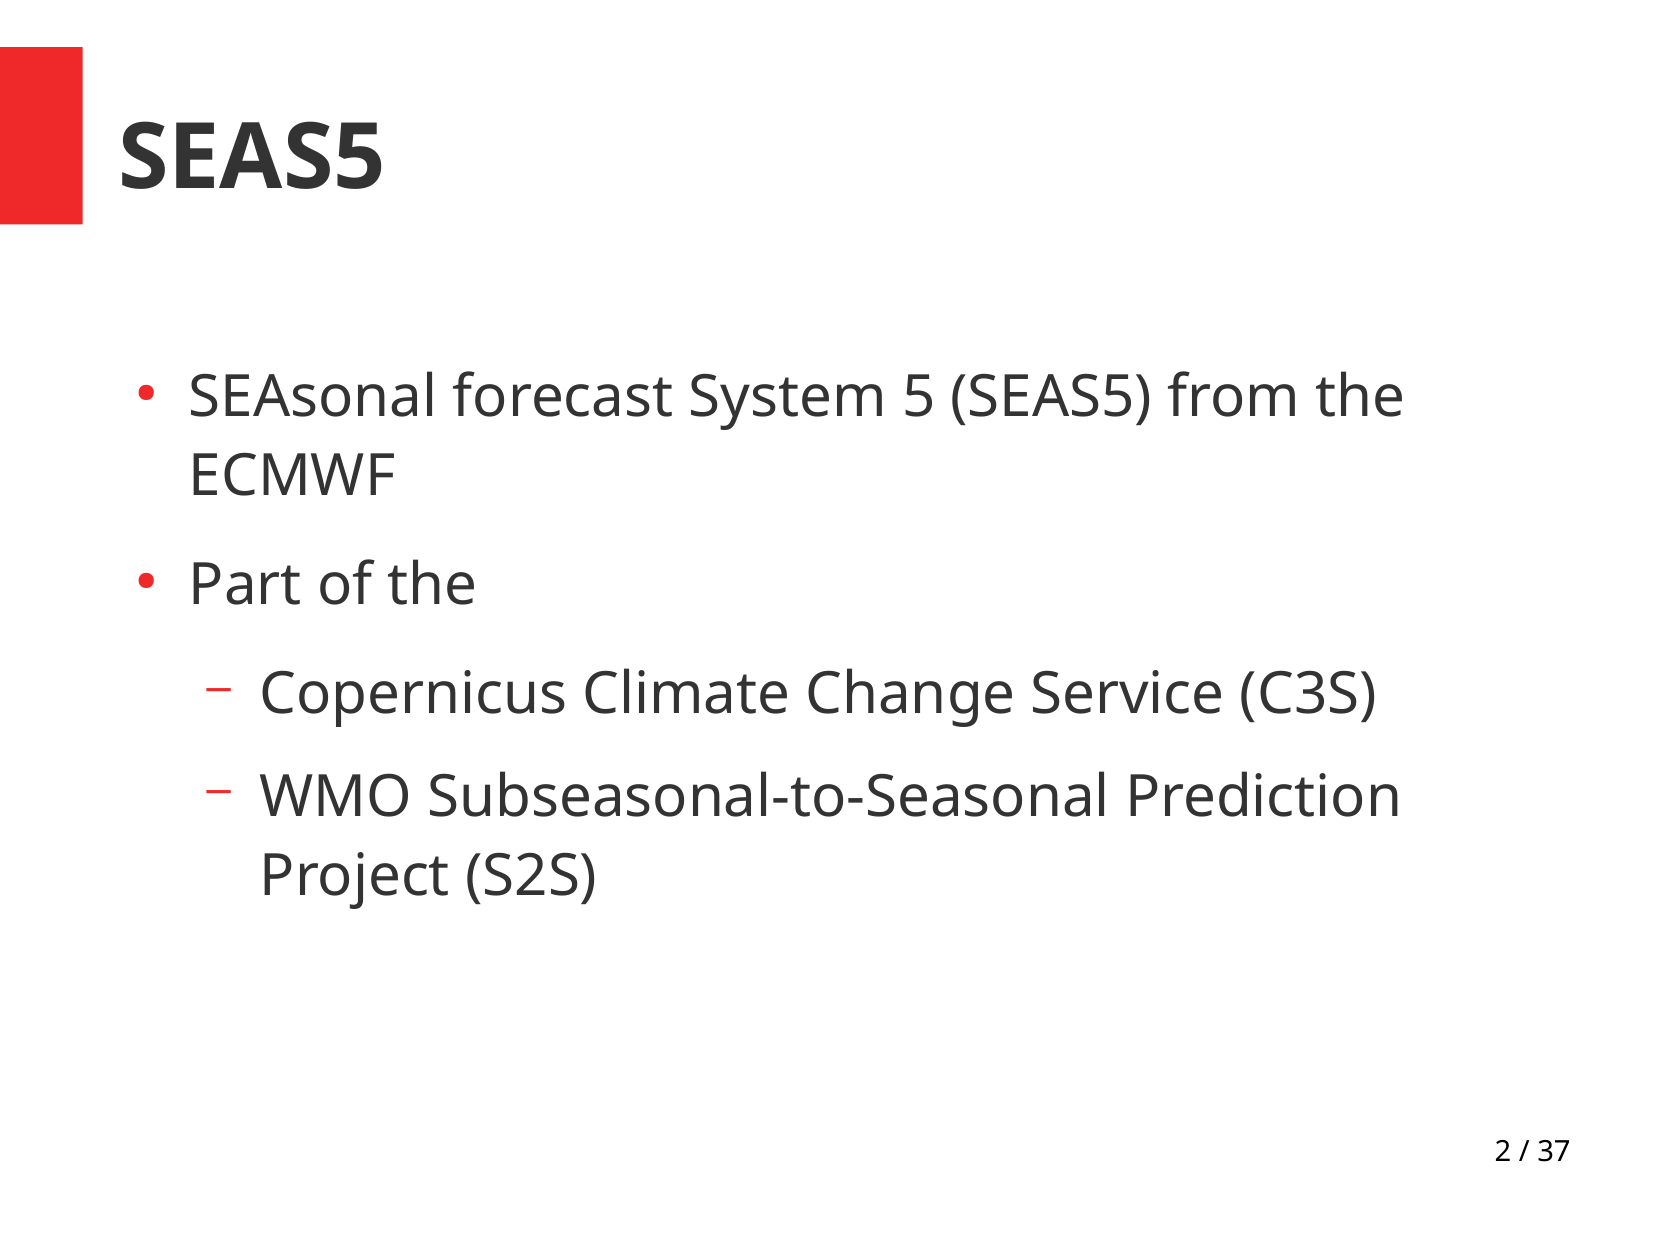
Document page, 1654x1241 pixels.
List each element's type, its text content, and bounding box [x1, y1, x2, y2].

title SEAS5 [118, 49, 1571, 257]
list SEAsonal forecast System 5 (SEAS5) from the ECMWF Part of the Copernicus Climate Change Service (C3S) WMO Subseasonal-to-Seasonal Prediction Project (S2S) [118, 354, 1536, 1074]
